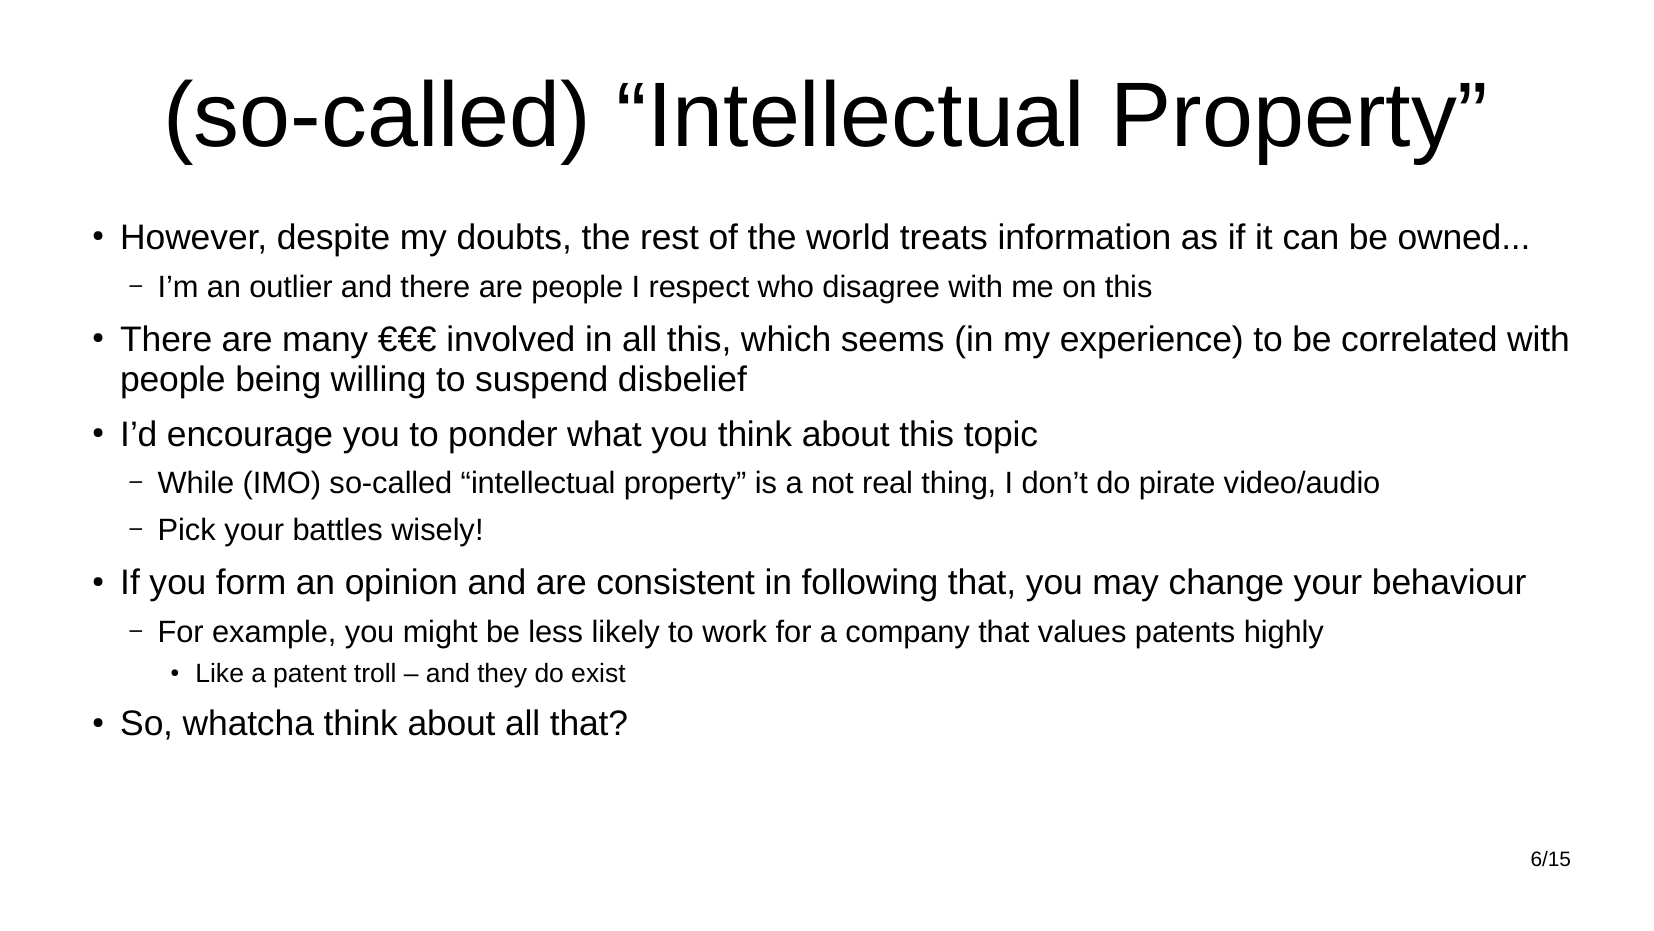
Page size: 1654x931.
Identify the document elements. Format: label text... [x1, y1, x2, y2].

list However, despite my doubts, the rest of the world treats information as if it can be owned... I’m an outlier and there are people I respect who disagree with me on this There are many €€€ involved in all this, which seems (in my experience) to be correlated with people being willing to suspend disbelief I’d encourage you to ponder what you think about this topic While (IMO) so-called “intellectual property” is a not real thing, I don’t do pirate video/audio Pick your battles wisely! If you form an opinion and are consistent in following that, you may change your behaviour For example, you might be less likely to work for a company that values patents highly Like a patent troll – and they do exist So, whatcha think about all that? [82, 217, 1571, 758]
title (so-called) “Intellectual Property” [82, 37, 1571, 193]
